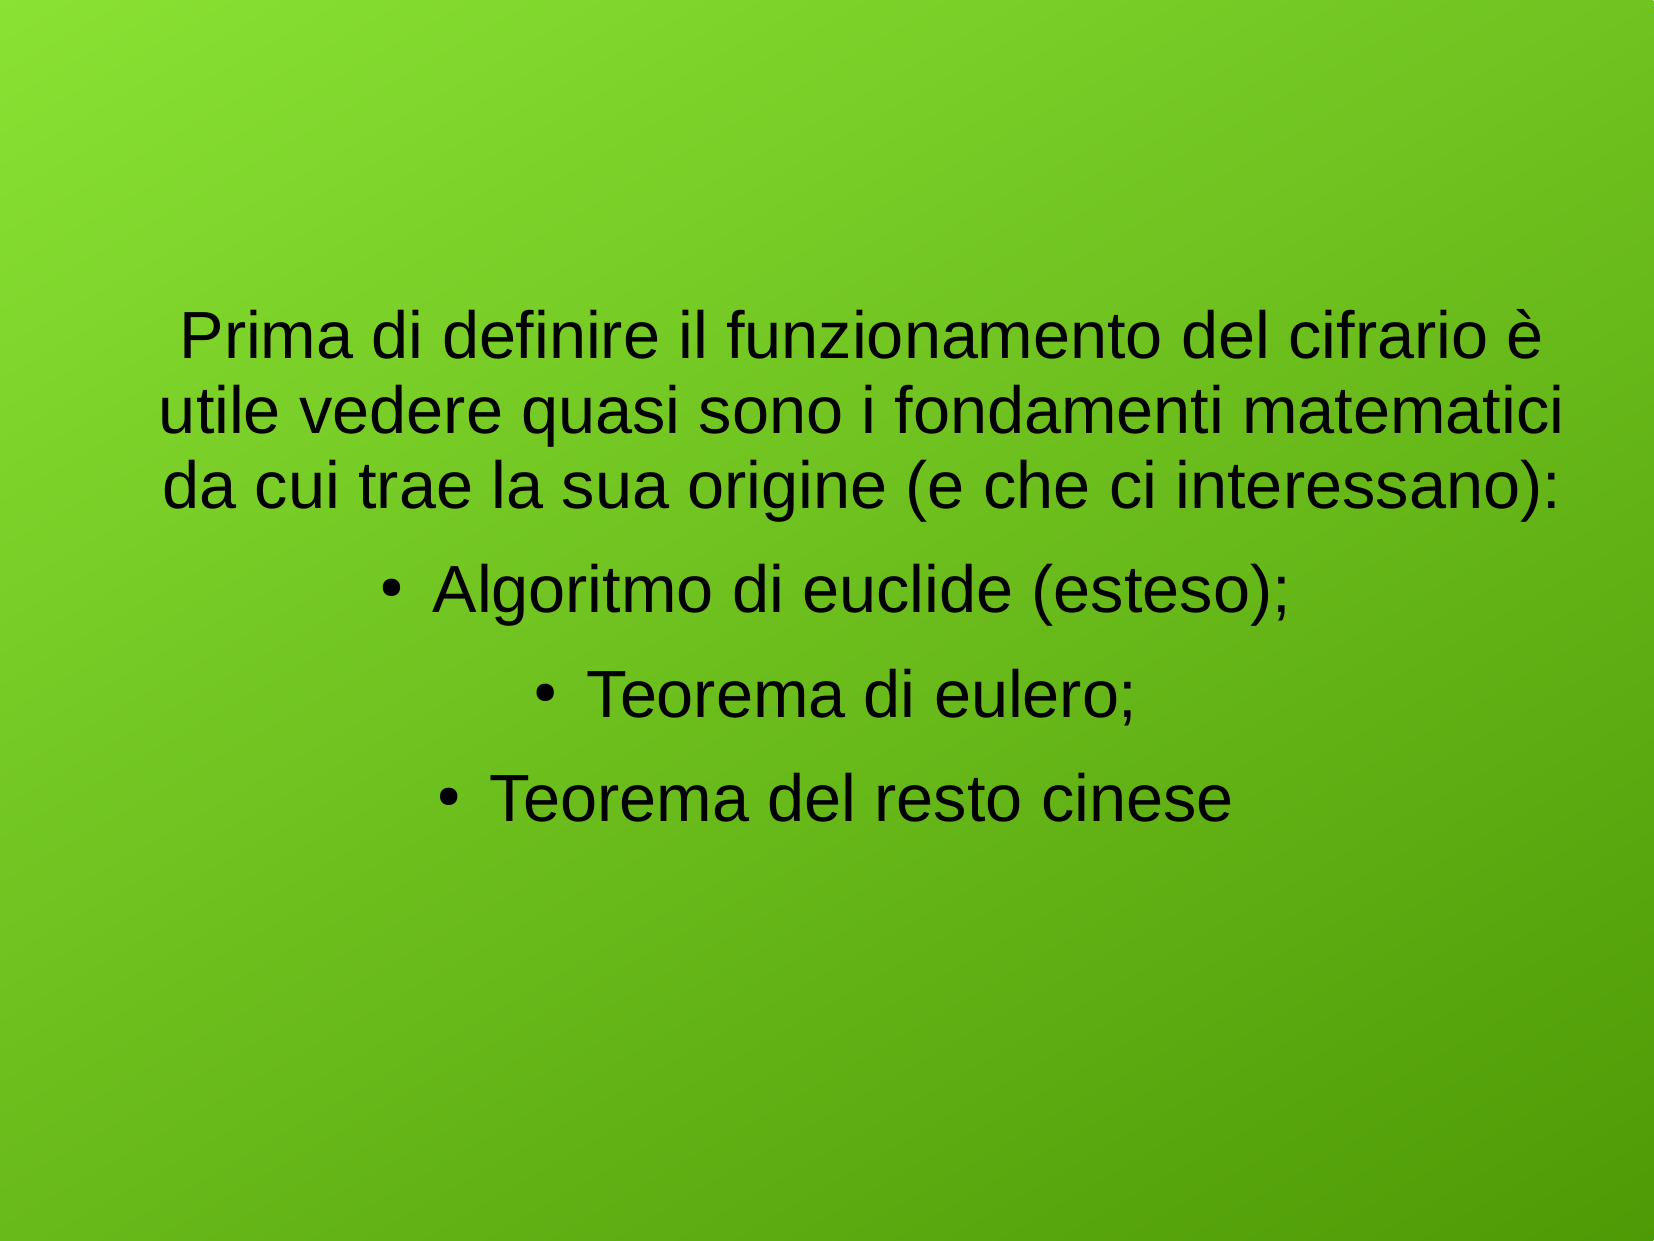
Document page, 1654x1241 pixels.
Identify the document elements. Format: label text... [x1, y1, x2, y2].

list Prima di definire il funzionamento del cifrario è utile vedere quasi sono i fondamenti matematici da cui trae la sua origine (e che ci interessano): Algoritmo di euclide (esteso); Teorema di eulero; Teorema del resto cinese [82, 90, 1571, 1141]
